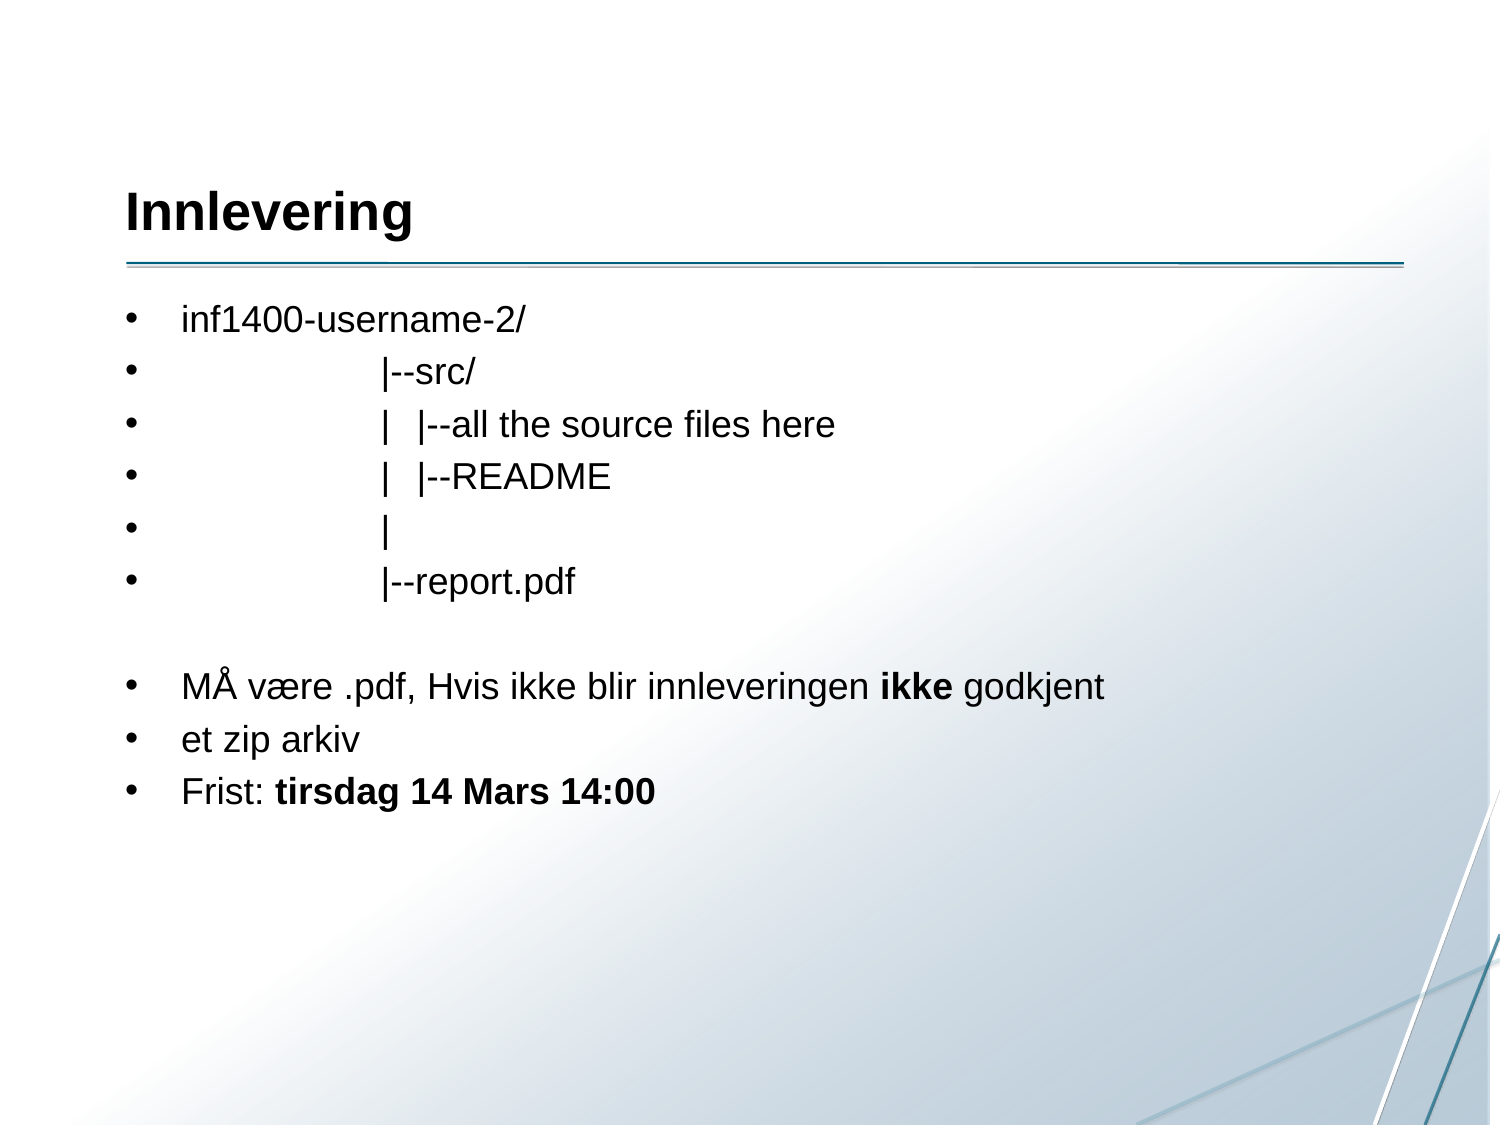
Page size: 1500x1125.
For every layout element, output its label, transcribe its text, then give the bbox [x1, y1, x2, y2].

title Innlevering [109, 49, 1403, 249]
list inf1400-username-2/ |--src/ | |--all the source files here | |--README | |--report.pdf MÅ være .pdf, Hvis ikke blir innleveringen ikke godkjent et zip arkiv Frist: tirsdag 14 Mars 14:00 [109, 287, 1404, 1005]
